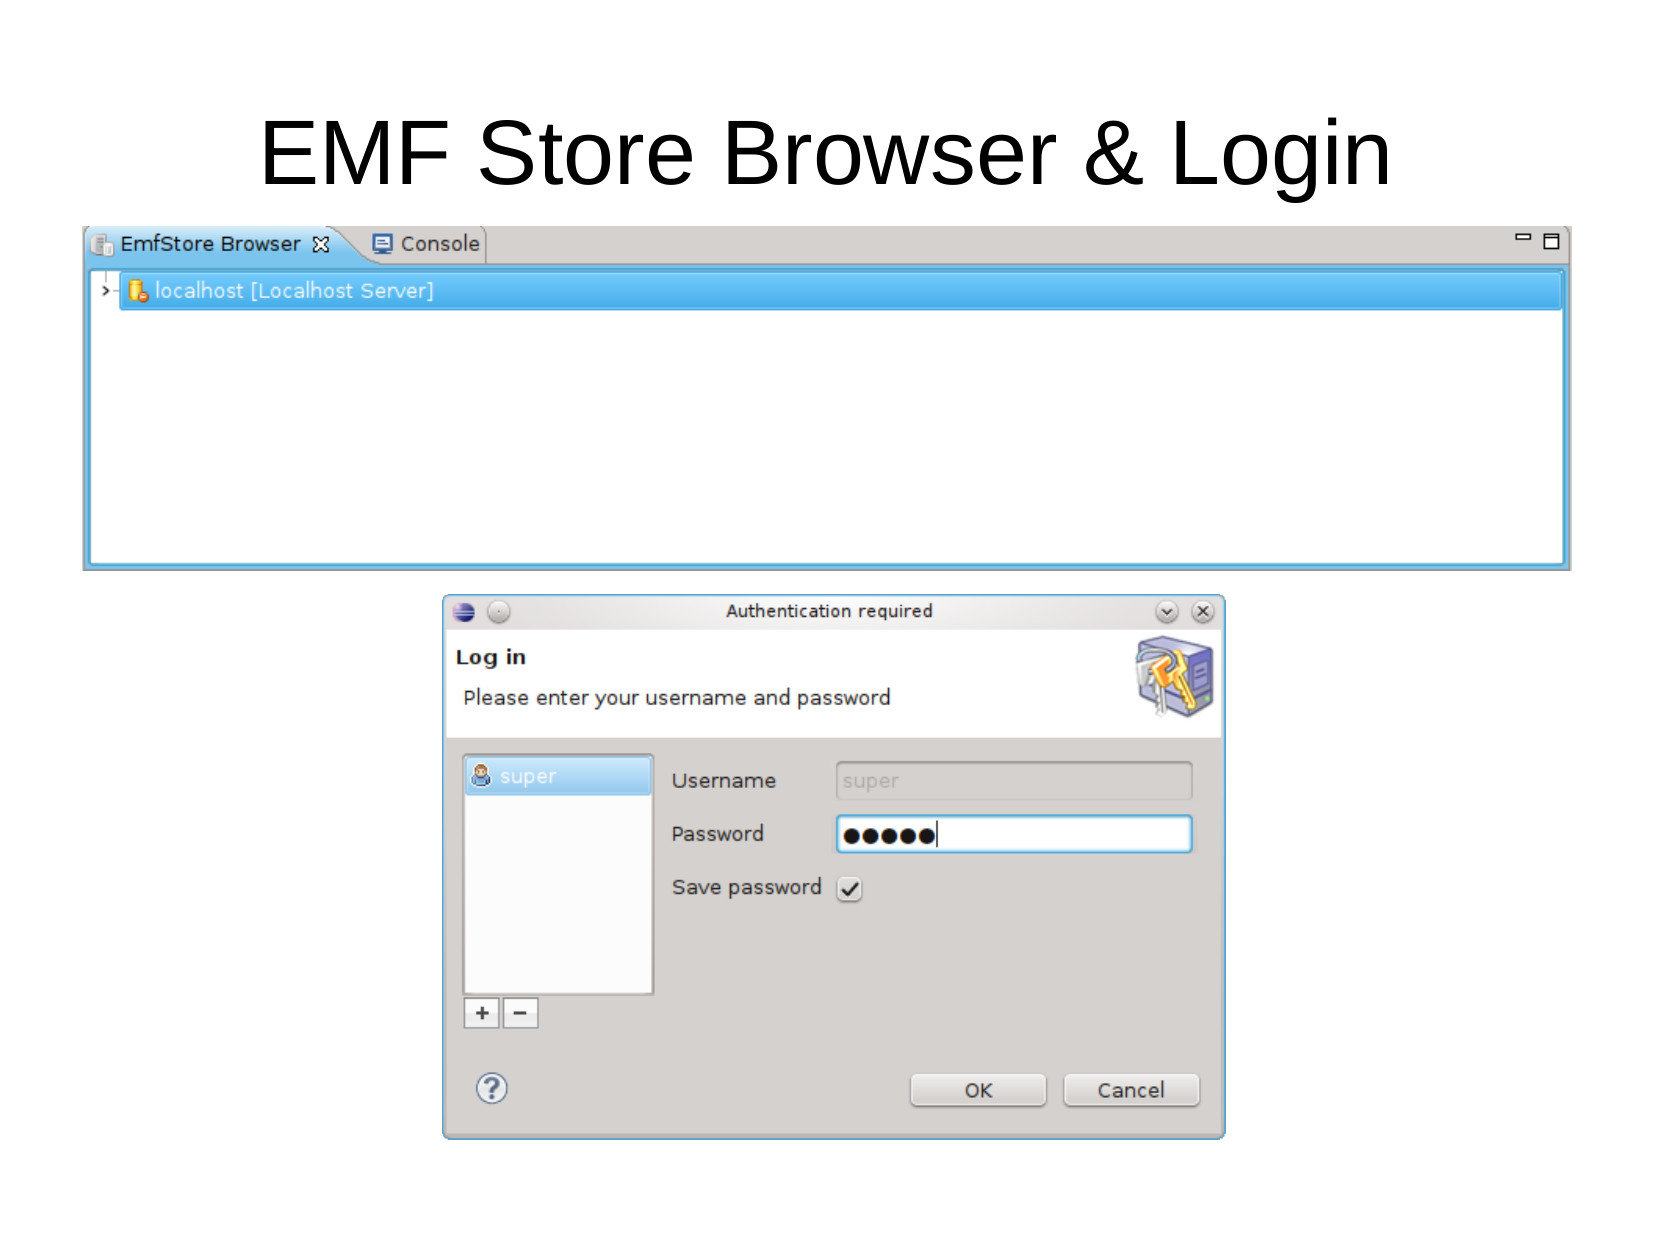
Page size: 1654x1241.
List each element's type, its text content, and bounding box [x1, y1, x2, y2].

title EMF Store Browser & Login [82, 49, 1571, 226]
picture [442, 594, 1226, 1140]
picture [82, 226, 1572, 571]
